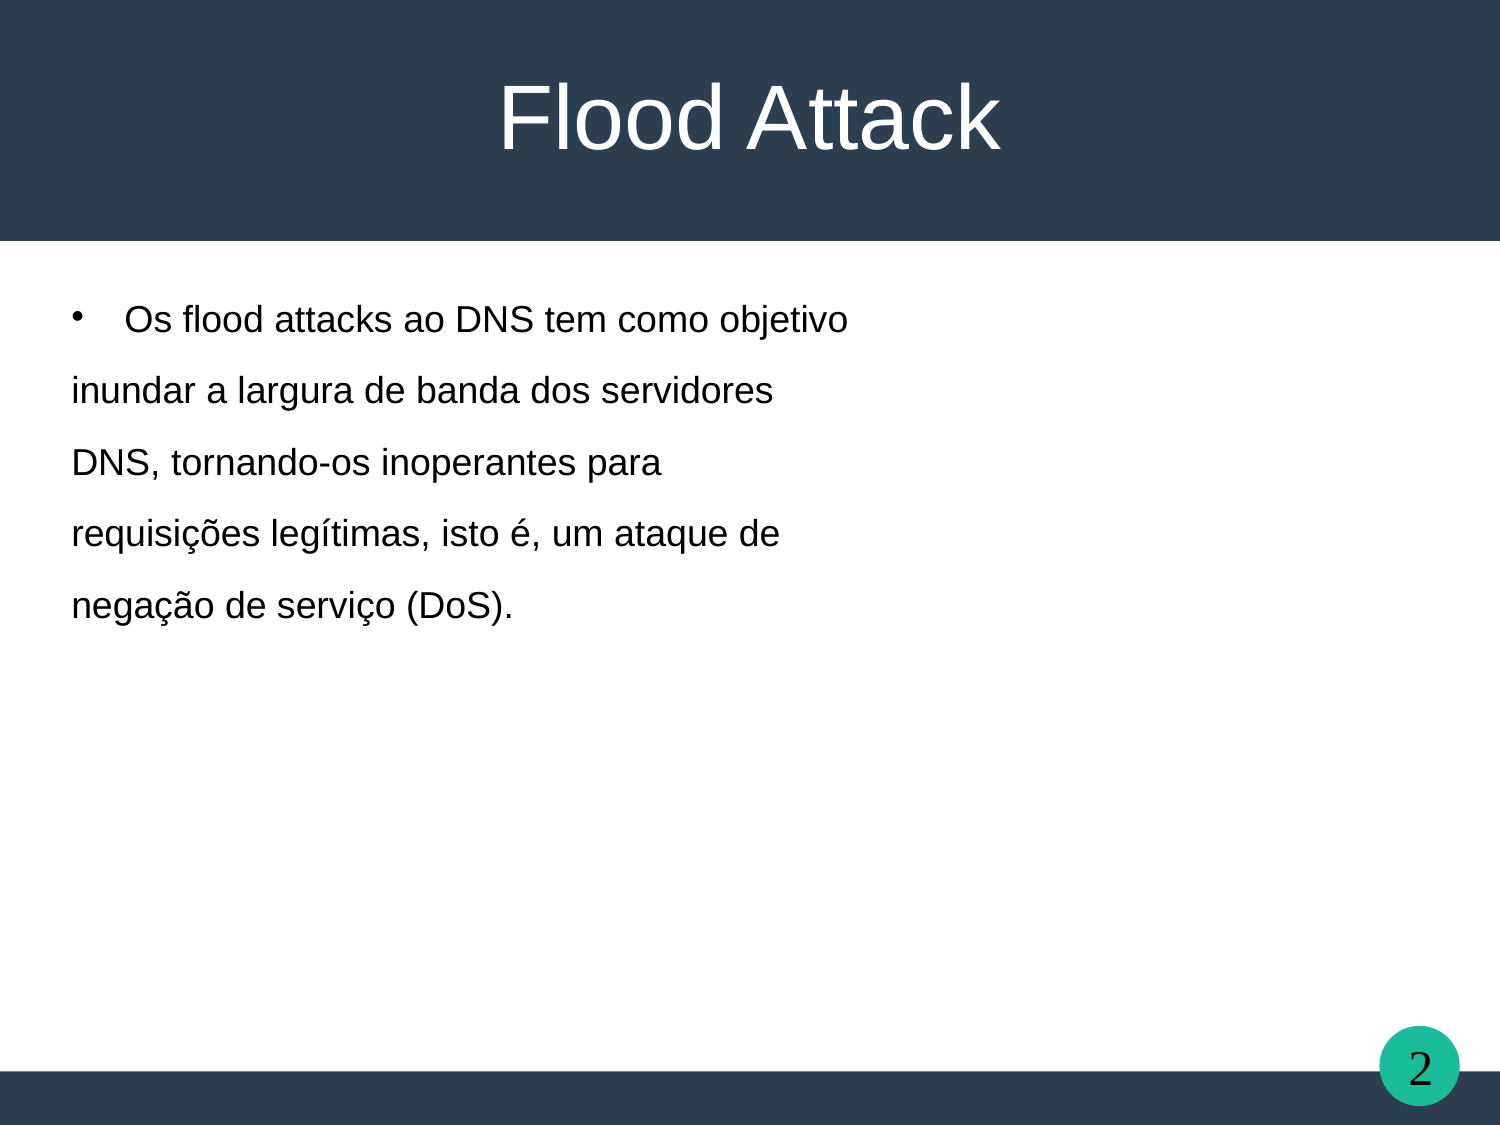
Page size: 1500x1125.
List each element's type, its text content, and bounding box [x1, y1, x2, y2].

title Flood Attack [53, 44, 1447, 188]
text_box <número> [1393, 1028, 1496, 1104]
list Os flood attacks ao DNS tem como objetivo inundar a largura de banda dos servidores DNS, tornando-os inoperantes para requisições legítimas, isto é, um ataque de negação de serviço (DoS). [53, 294, 1447, 1045]
